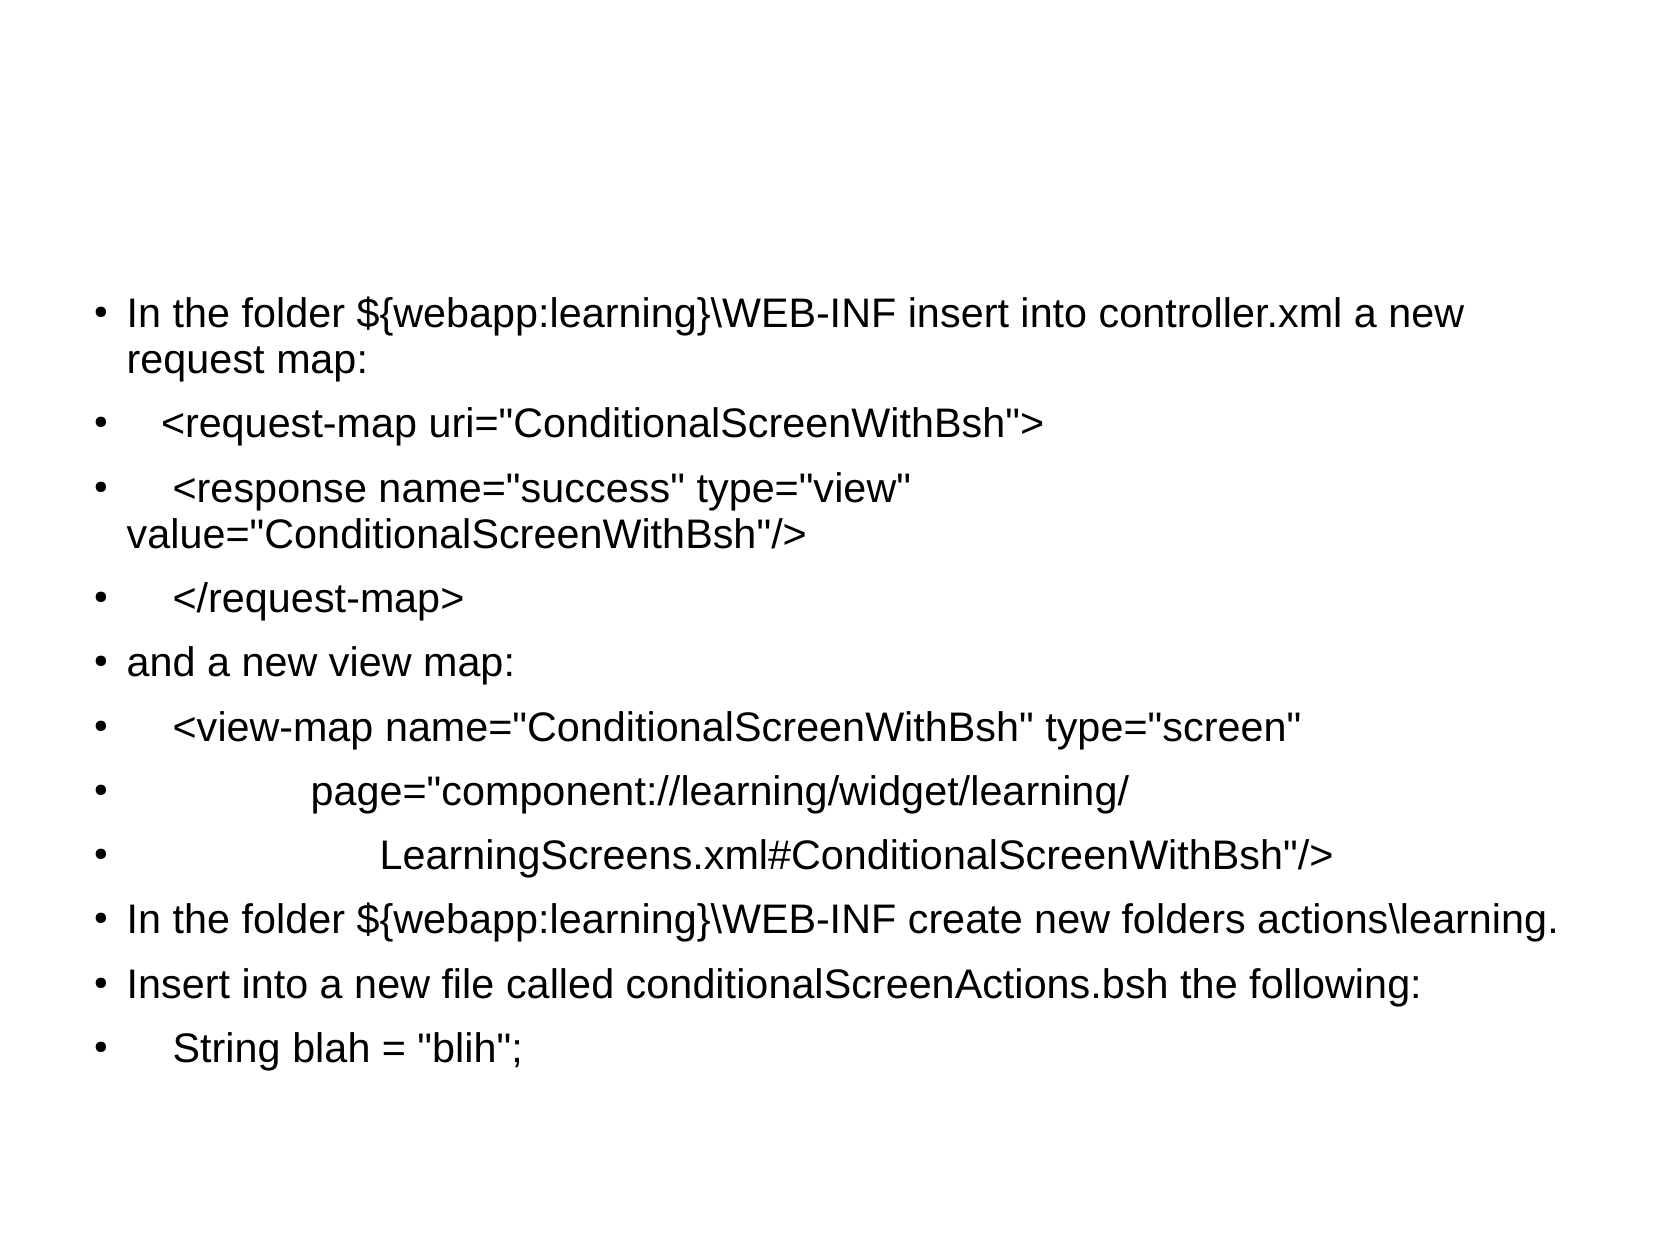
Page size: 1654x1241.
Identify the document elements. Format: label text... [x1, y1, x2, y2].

list In the folder ${webapp:learning}\WEB-INF insert into controller.xml a new request map: <request-map uri="ConditionalScreenWithBsh"> <response name="success" type="view" value="ConditionalScreenWithBsh"/> </request-map> and a new view map: <view-map name="ConditionalScreenWithBsh" type="screen" page="component://learning/widget/learning/ LearningScreens.xml#ConditionalScreenWithBsh"/> In the folder ${webapp:learning}\WEB-INF create new folders actions\learning. Insert into a new file called conditionalScreenActions.bsh the following: String blah = "blih"; [82, 290, 1571, 1109]
